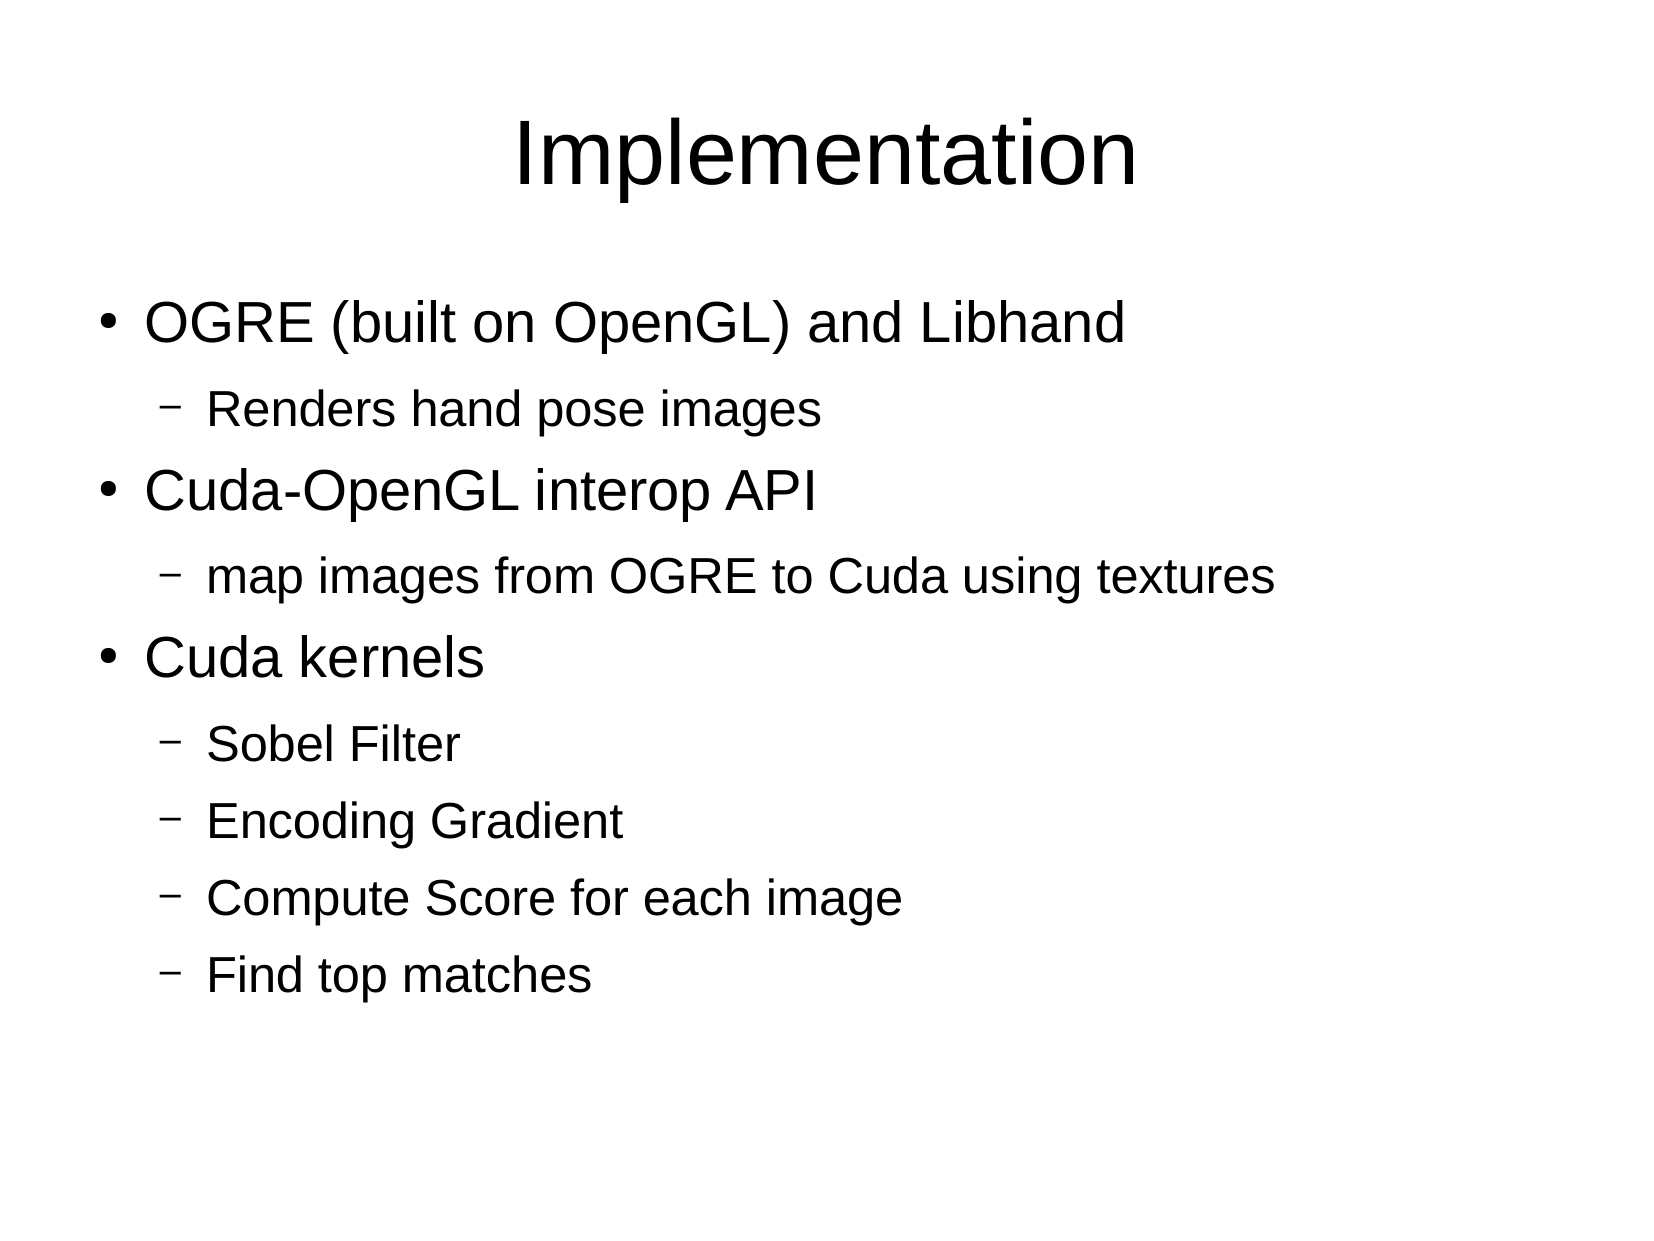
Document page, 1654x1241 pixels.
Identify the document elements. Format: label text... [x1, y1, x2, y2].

title Implementation [82, 49, 1571, 257]
list OGRE (built on OpenGL) and Libhand Renders hand pose images Cuda-OpenGL interop API map images from OGRE to Cuda using textures Cuda kernels Sobel Filter Encoding Gradient Compute Score for each image Find top matches [82, 290, 1538, 1010]
